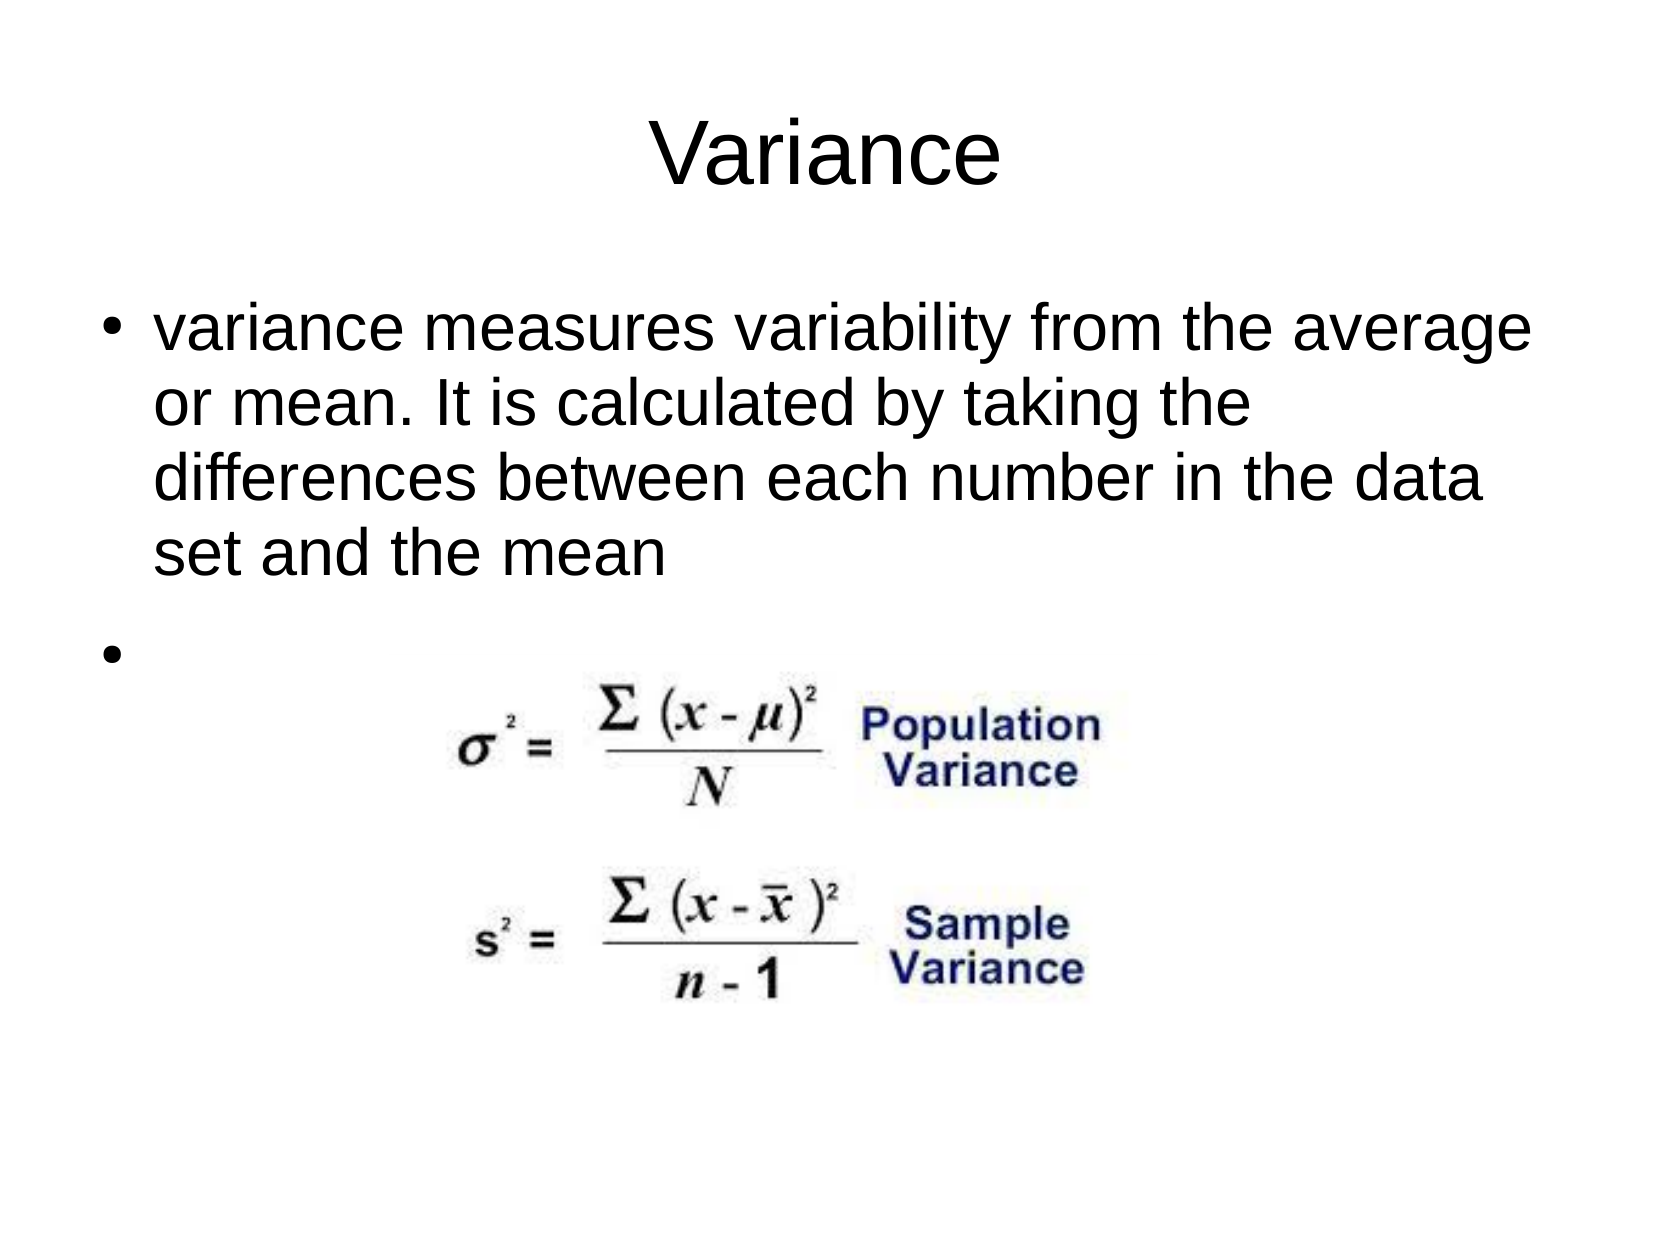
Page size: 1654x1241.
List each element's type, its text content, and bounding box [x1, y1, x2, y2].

list variance measures variability from the average or mean. It is calculated by taking the differences between each number in the data set and the mean [82, 290, 1571, 1010]
title Variance [82, 49, 1571, 257]
picture [389, 653, 1158, 1040]
